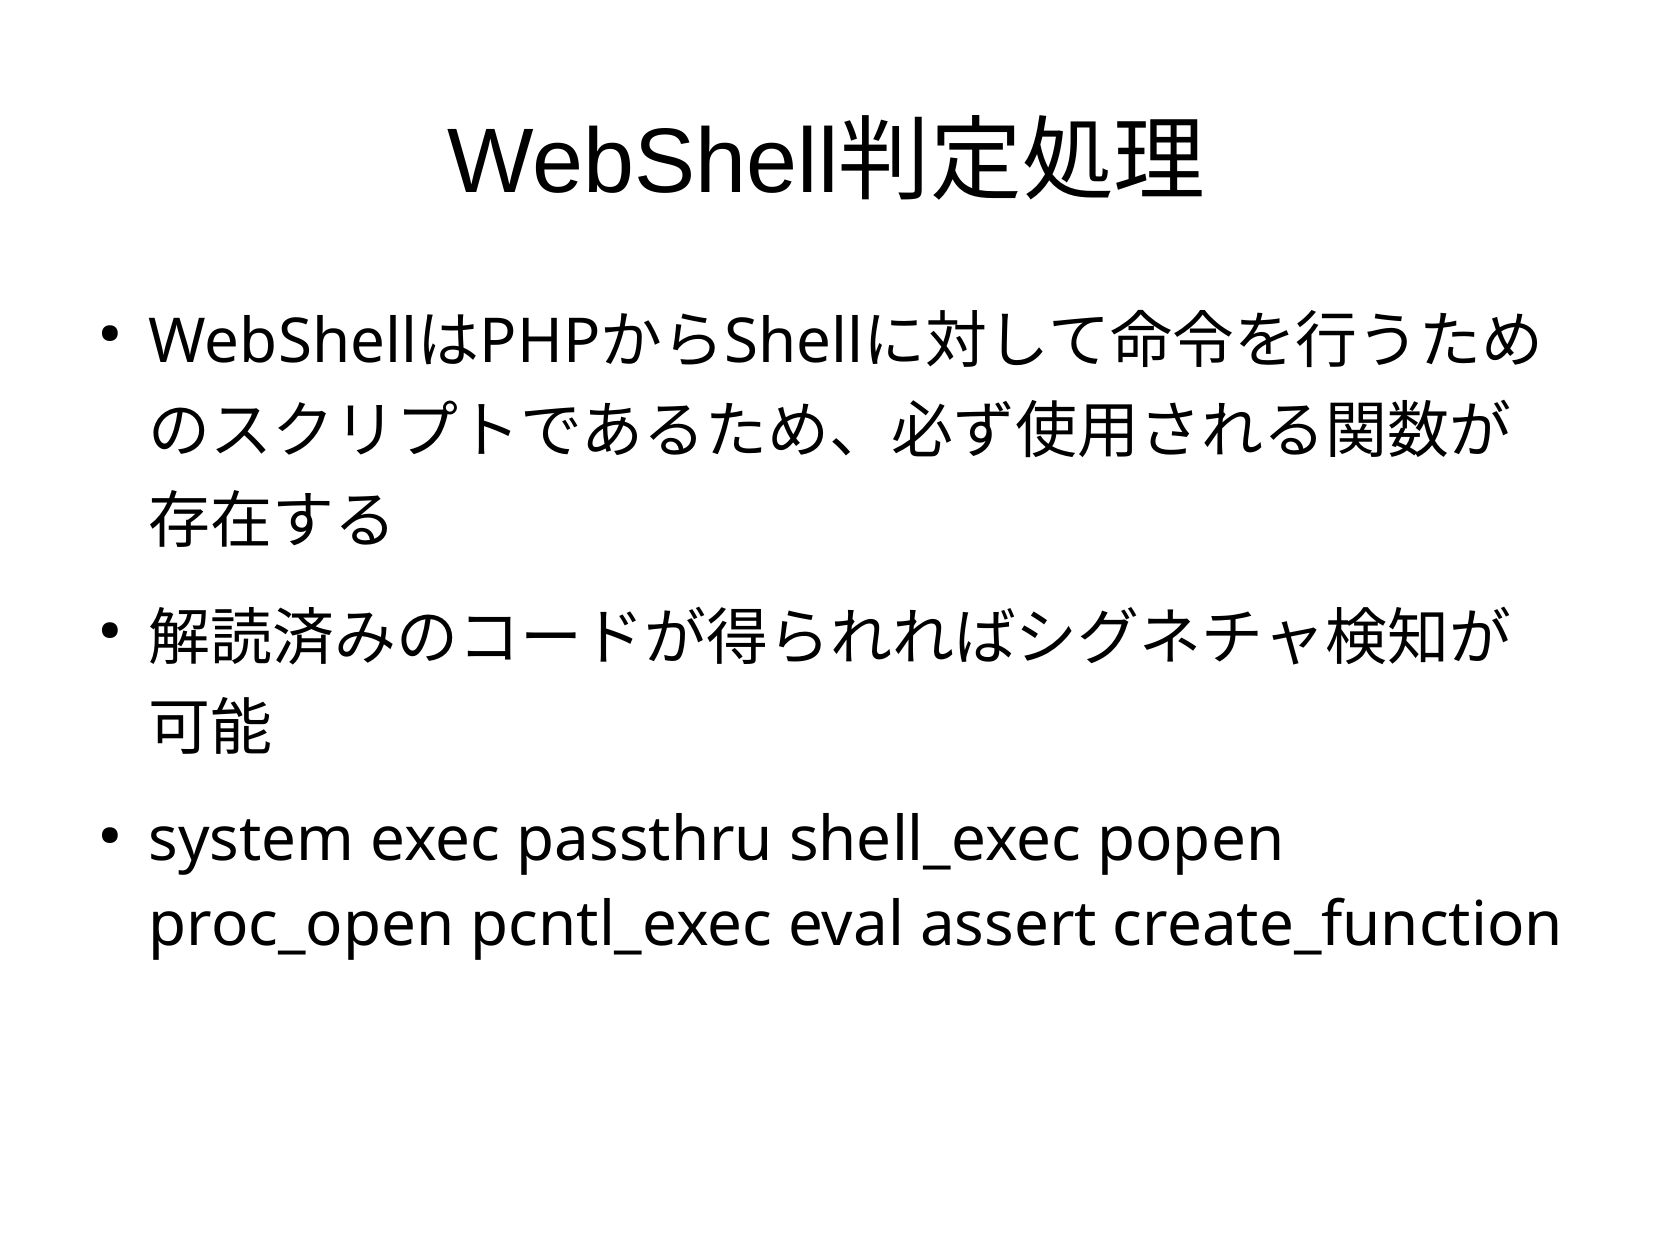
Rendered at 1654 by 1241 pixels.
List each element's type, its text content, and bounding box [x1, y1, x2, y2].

title WebShell判定処理 [82, 49, 1571, 257]
list WebShellはPHPからShellに対して命令を行うためのスクリプトであるため、必ず使用される関数が存在する 解読済みのコードが得られればシグネチャ検知が可能 system exec passthru shell_exec popen proc_open pcntl_exec eval assert create_function [82, 290, 1571, 1010]
